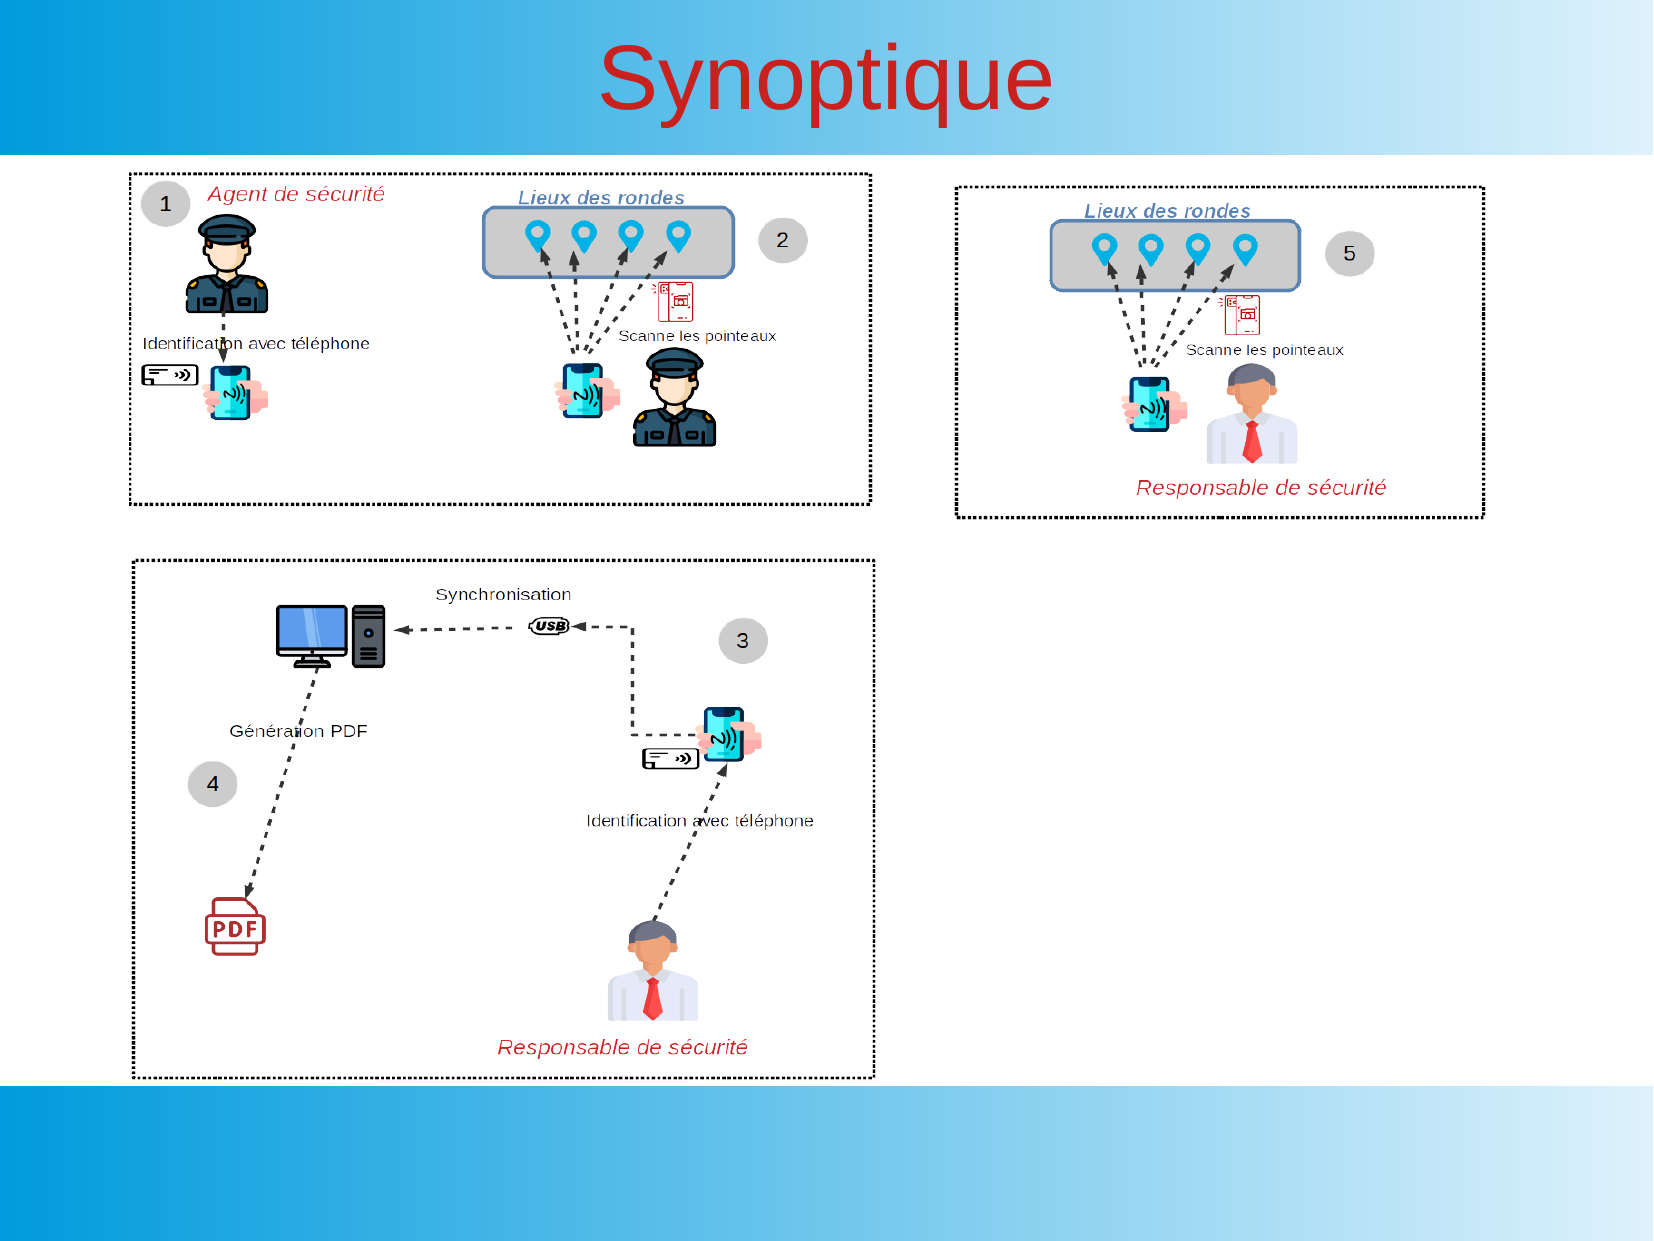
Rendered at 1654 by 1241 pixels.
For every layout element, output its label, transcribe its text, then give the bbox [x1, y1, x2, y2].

title Synoptique [82, 25, 1571, 130]
picture [129, 163, 1501, 1241]
